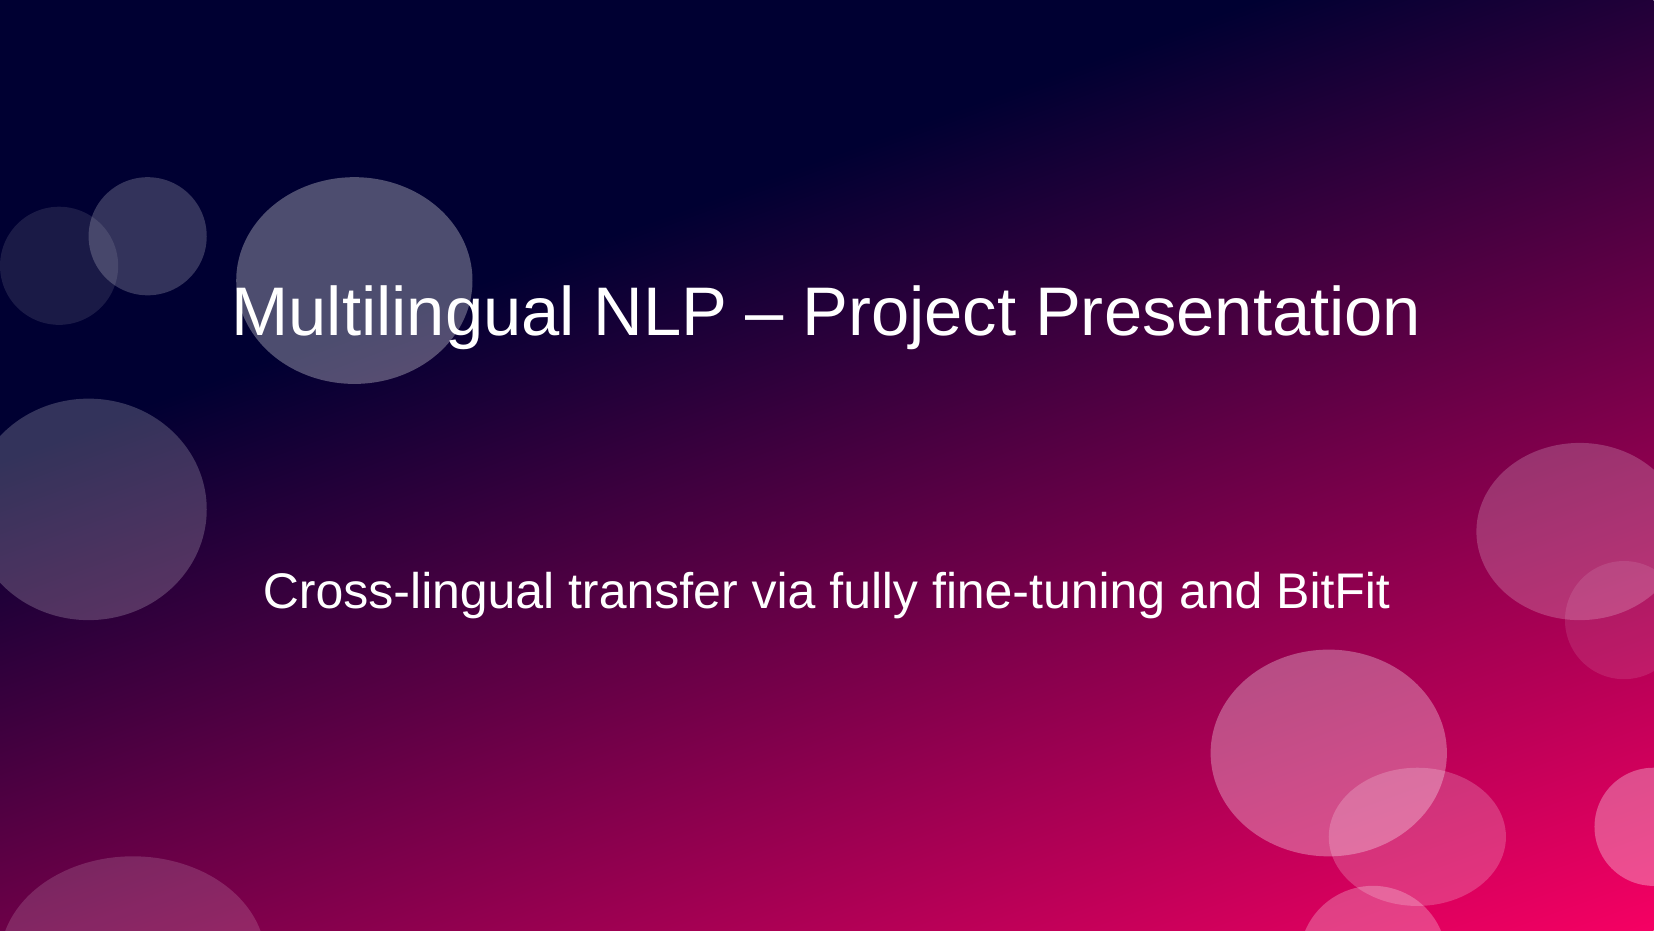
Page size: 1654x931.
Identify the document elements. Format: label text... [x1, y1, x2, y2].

title Multilingual NLP – Project Presentation [82, 234, 1571, 390]
subtitle Cross-lingual transfer via fully fine-tuning and BitFit [82, 425, 1571, 758]
